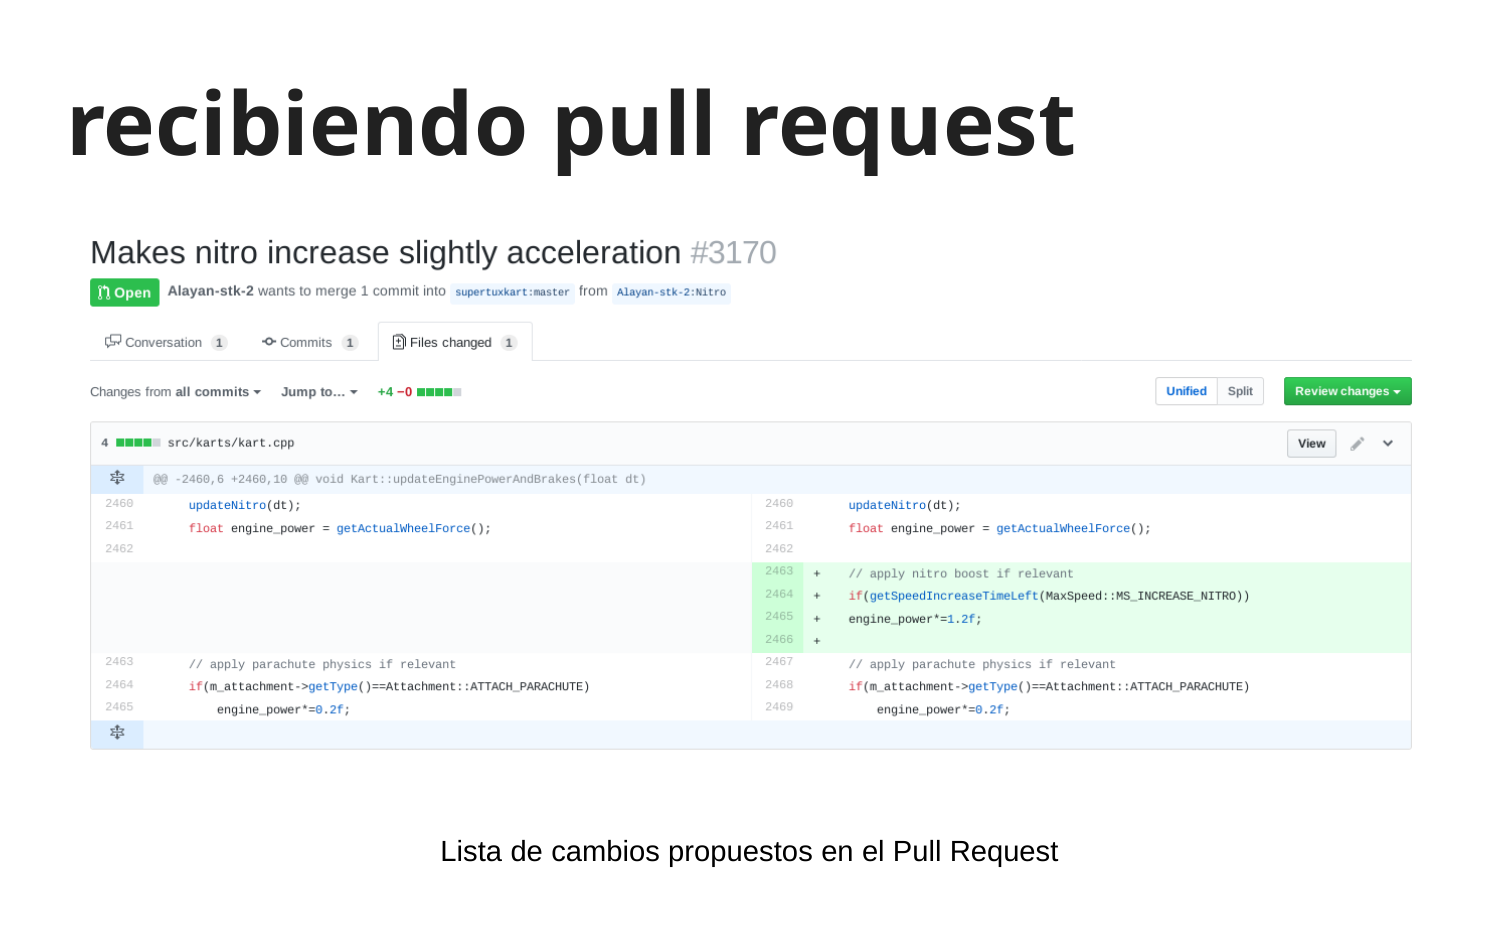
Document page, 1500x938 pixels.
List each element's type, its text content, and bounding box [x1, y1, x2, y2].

picture [72, 224, 1428, 793]
text_box Lista de cambios propuestos en el Pull Request [279, 817, 1221, 882]
title recibiendo pull request [51, 53, 1449, 200]
